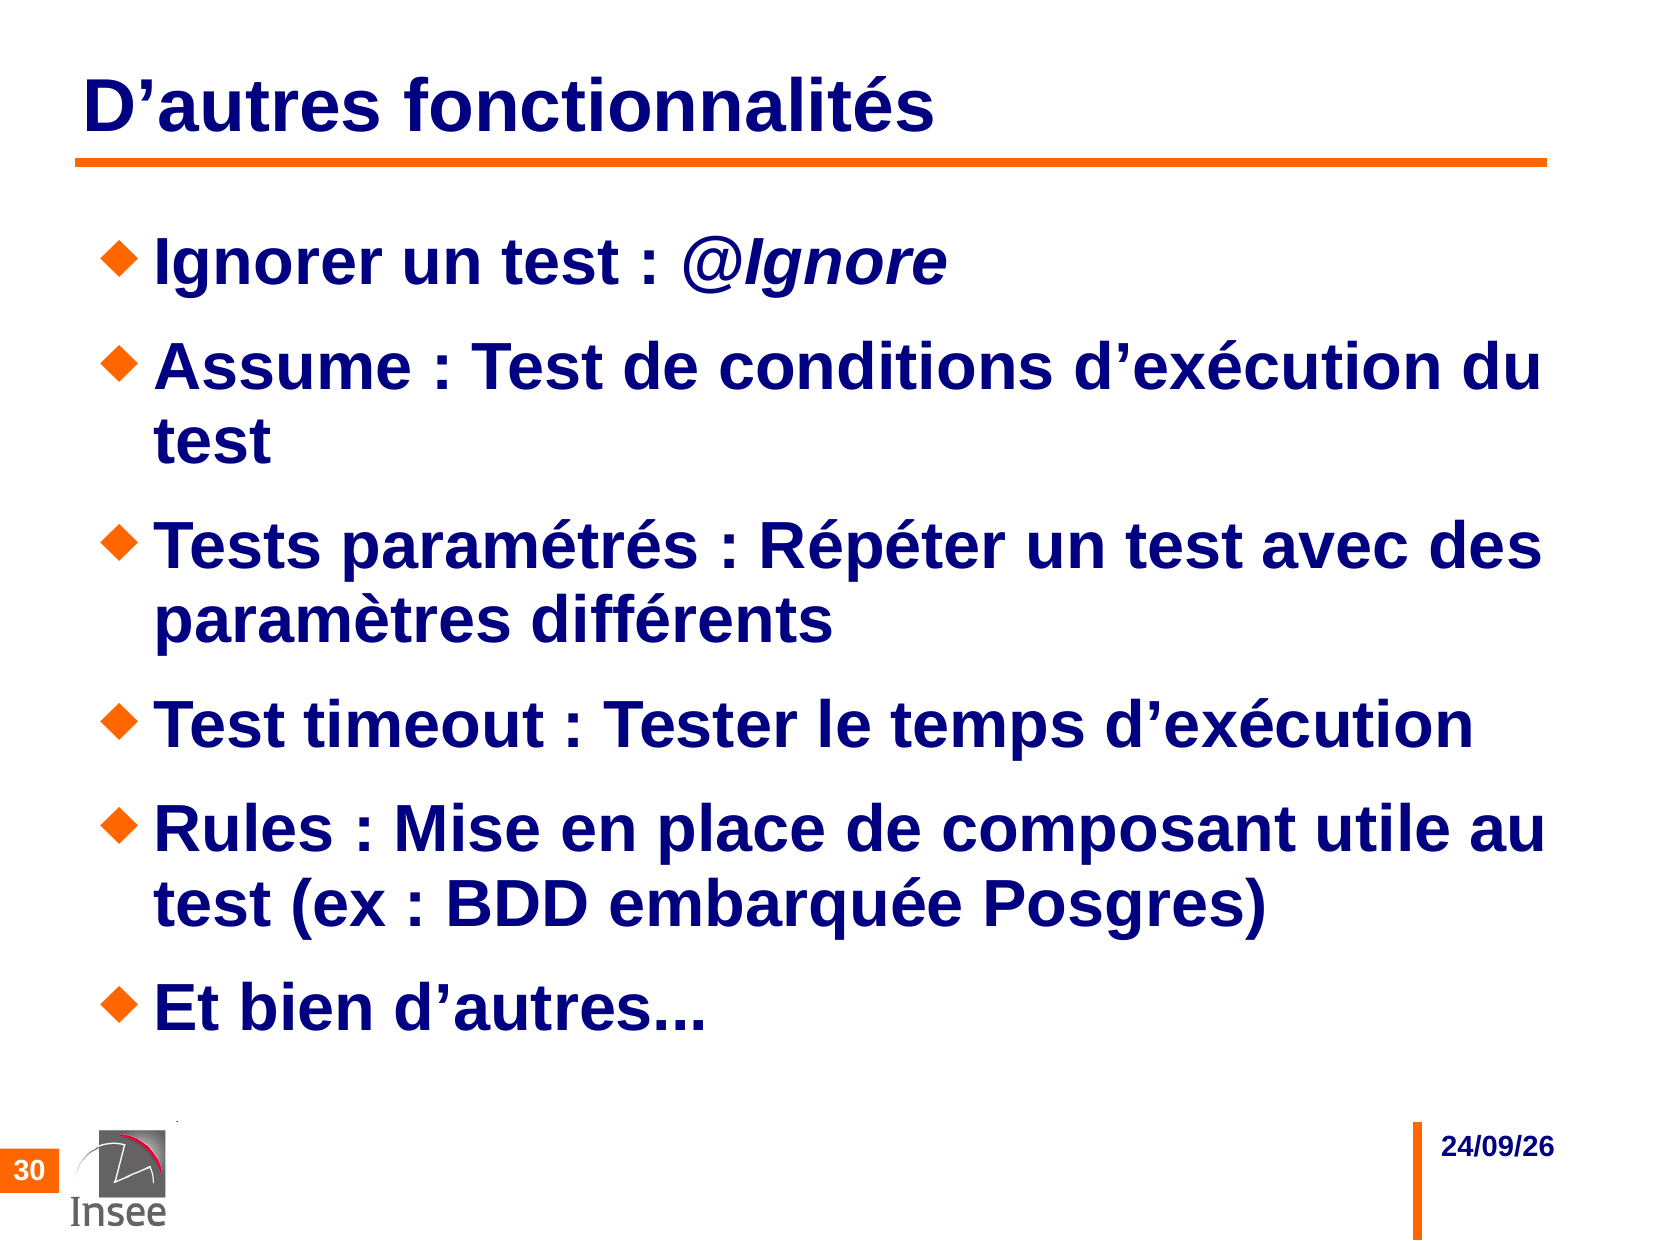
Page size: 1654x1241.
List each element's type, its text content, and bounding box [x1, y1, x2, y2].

list Ignorer un test : @Ignore Assume : Test de conditions d’exécution du test Tests paramétrés : Répéter un test avec des paramètres différents Test timeout : Tester le temps d’exécution Rules : Mise en place de composant utile au test (ex : BDD embarquée Posgres) Et bien d’autres... [82, 224, 1571, 1051]
title D’autres fonctionnalités [82, 49, 1619, 163]
picture [62, 1121, 178, 1241]
